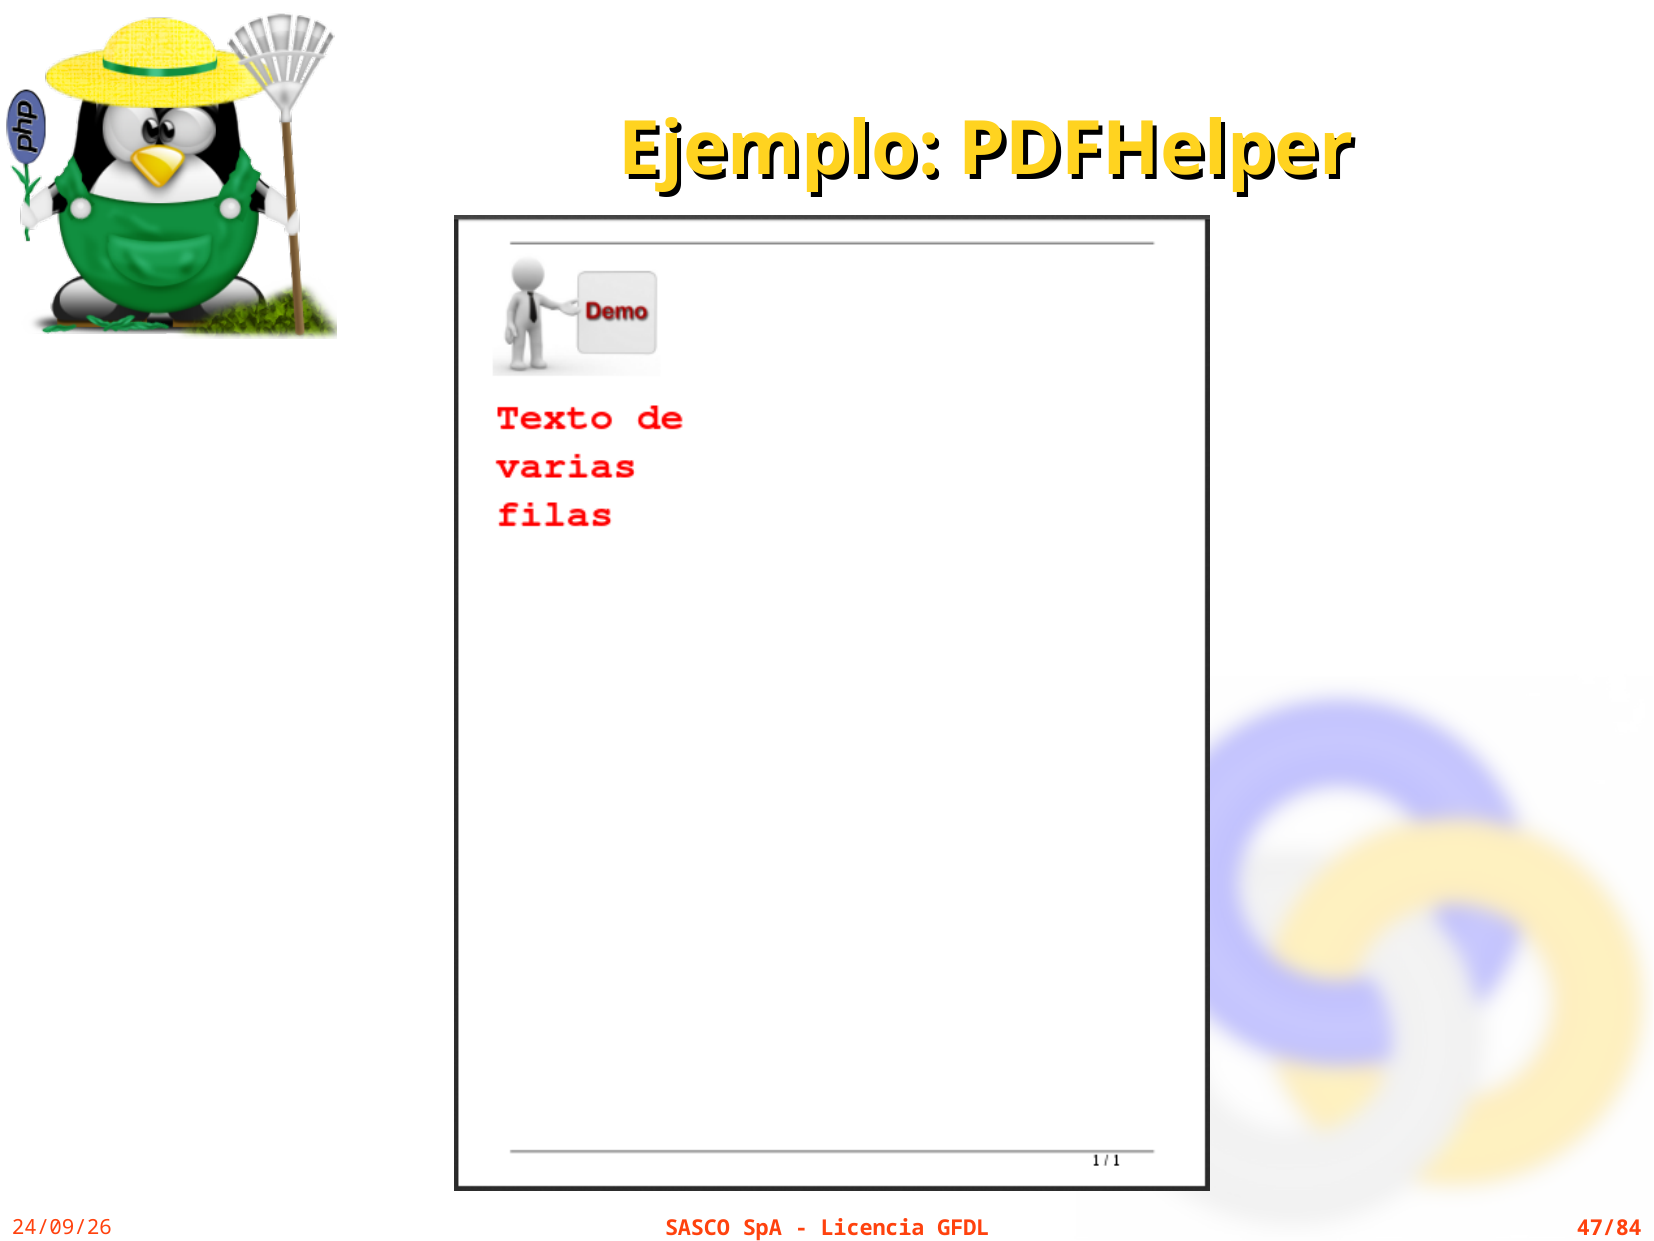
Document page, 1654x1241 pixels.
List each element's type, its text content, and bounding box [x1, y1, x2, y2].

title Ejemplo: PDFHelper [366, 35, 1607, 257]
picture [4, 5, 337, 339]
picture [454, 215, 1654, 1241]
